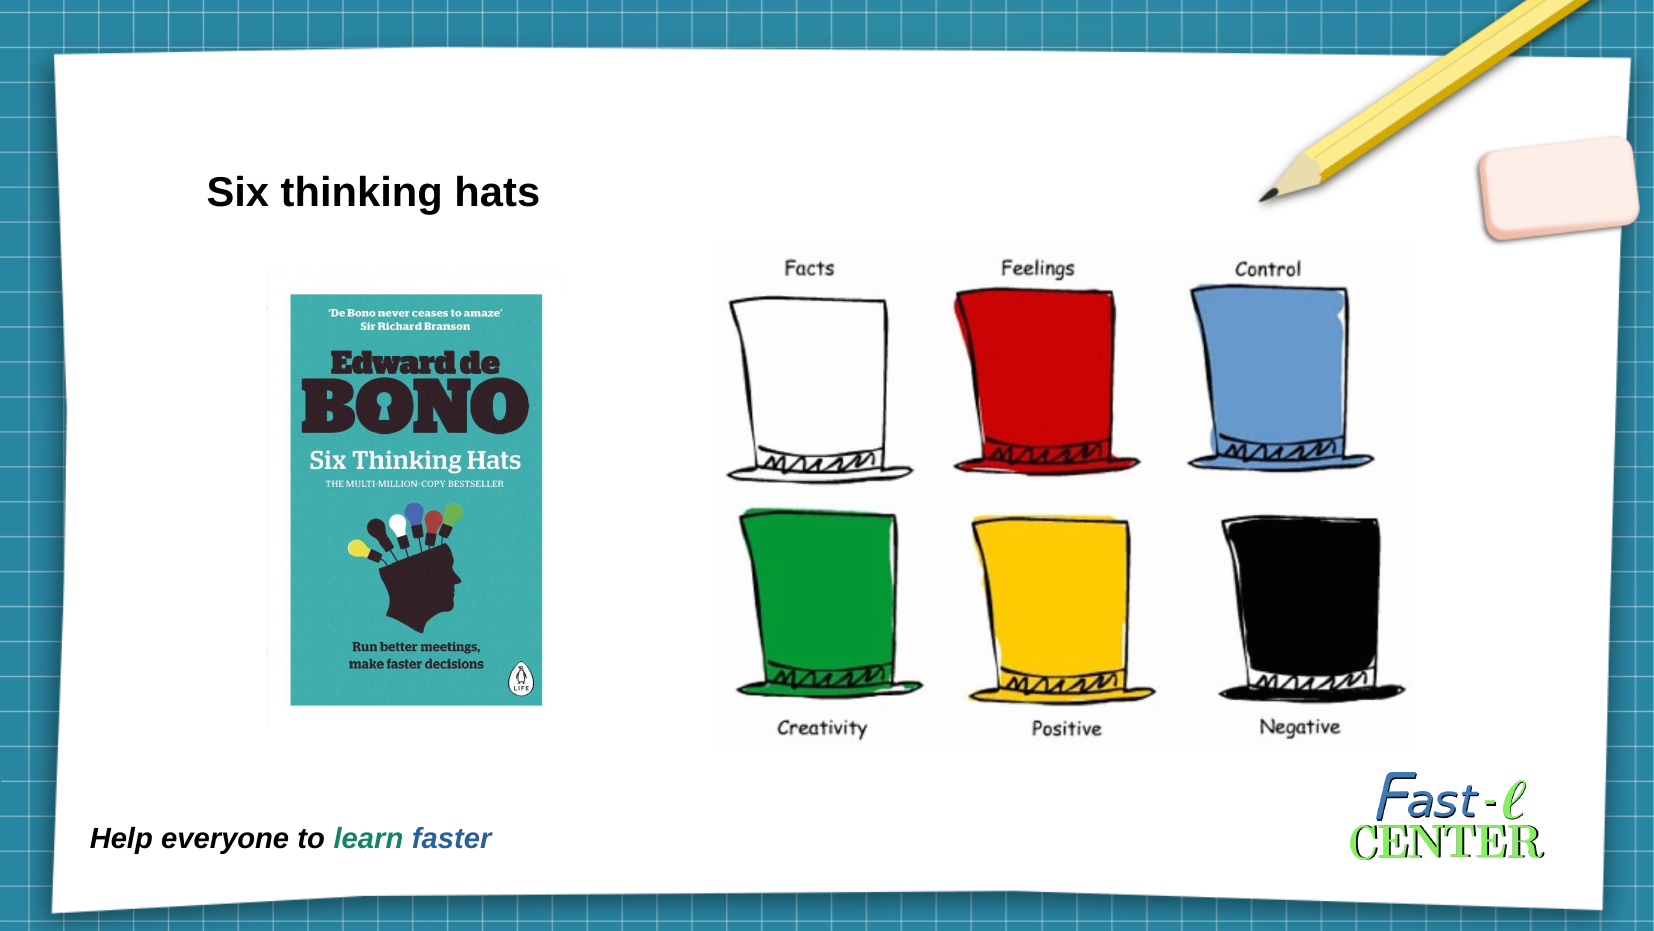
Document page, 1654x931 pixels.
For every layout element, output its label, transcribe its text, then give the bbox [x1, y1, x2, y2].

text_box Six thinking hats [191, 160, 676, 226]
picture [0, 0, 1654, 931]
text_box Help everyone to learn faster [75, 814, 507, 863]
